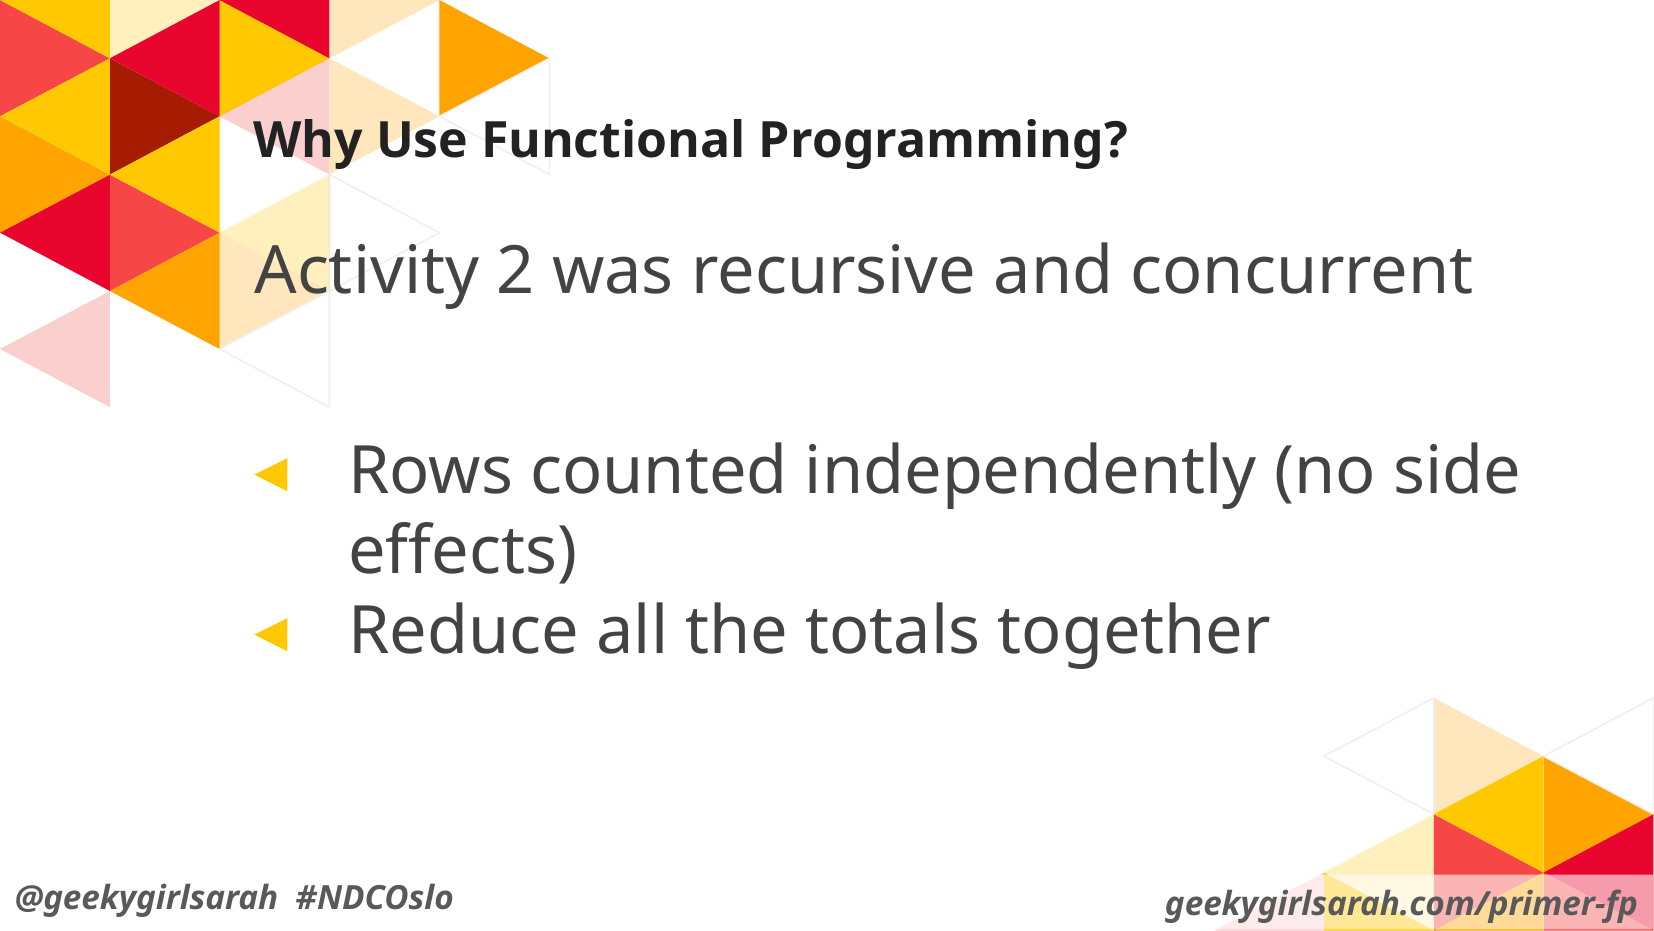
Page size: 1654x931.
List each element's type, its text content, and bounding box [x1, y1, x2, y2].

title Why Use Functional Programming? [238, 61, 1406, 183]
list Activity 2 was recursive and concurrent Rows counted independently (no side effects) Reduce all the totals together [238, 211, 1605, 737]
